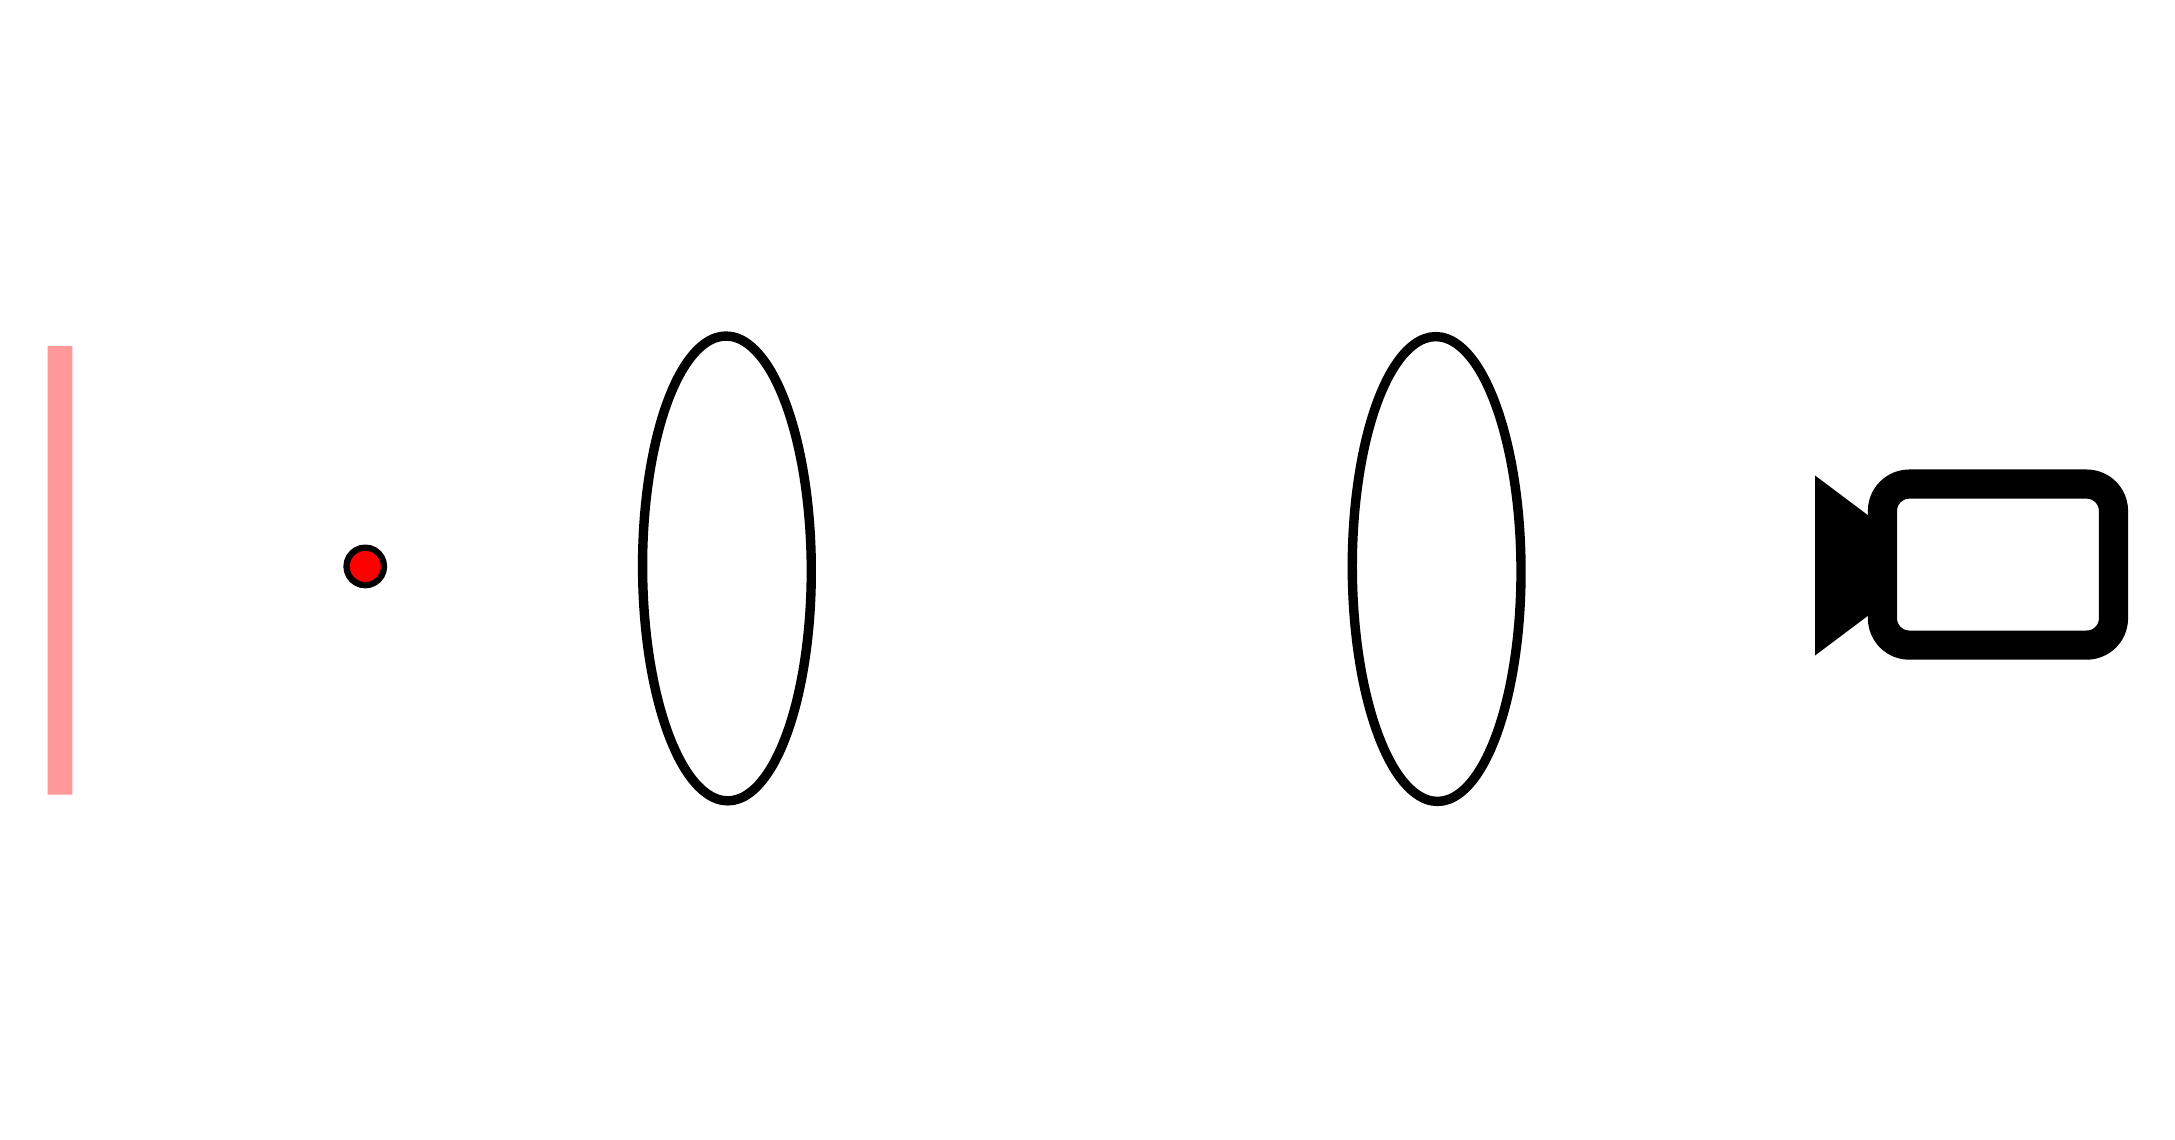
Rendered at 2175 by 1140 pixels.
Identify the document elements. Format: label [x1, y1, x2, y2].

text_box [1352, 336, 1522, 802]
text_box [1882, 484, 2114, 646]
text_box [346, 547, 385, 586]
text_box [1815, 475, 1876, 656]
text_box [642, 336, 812, 801]
